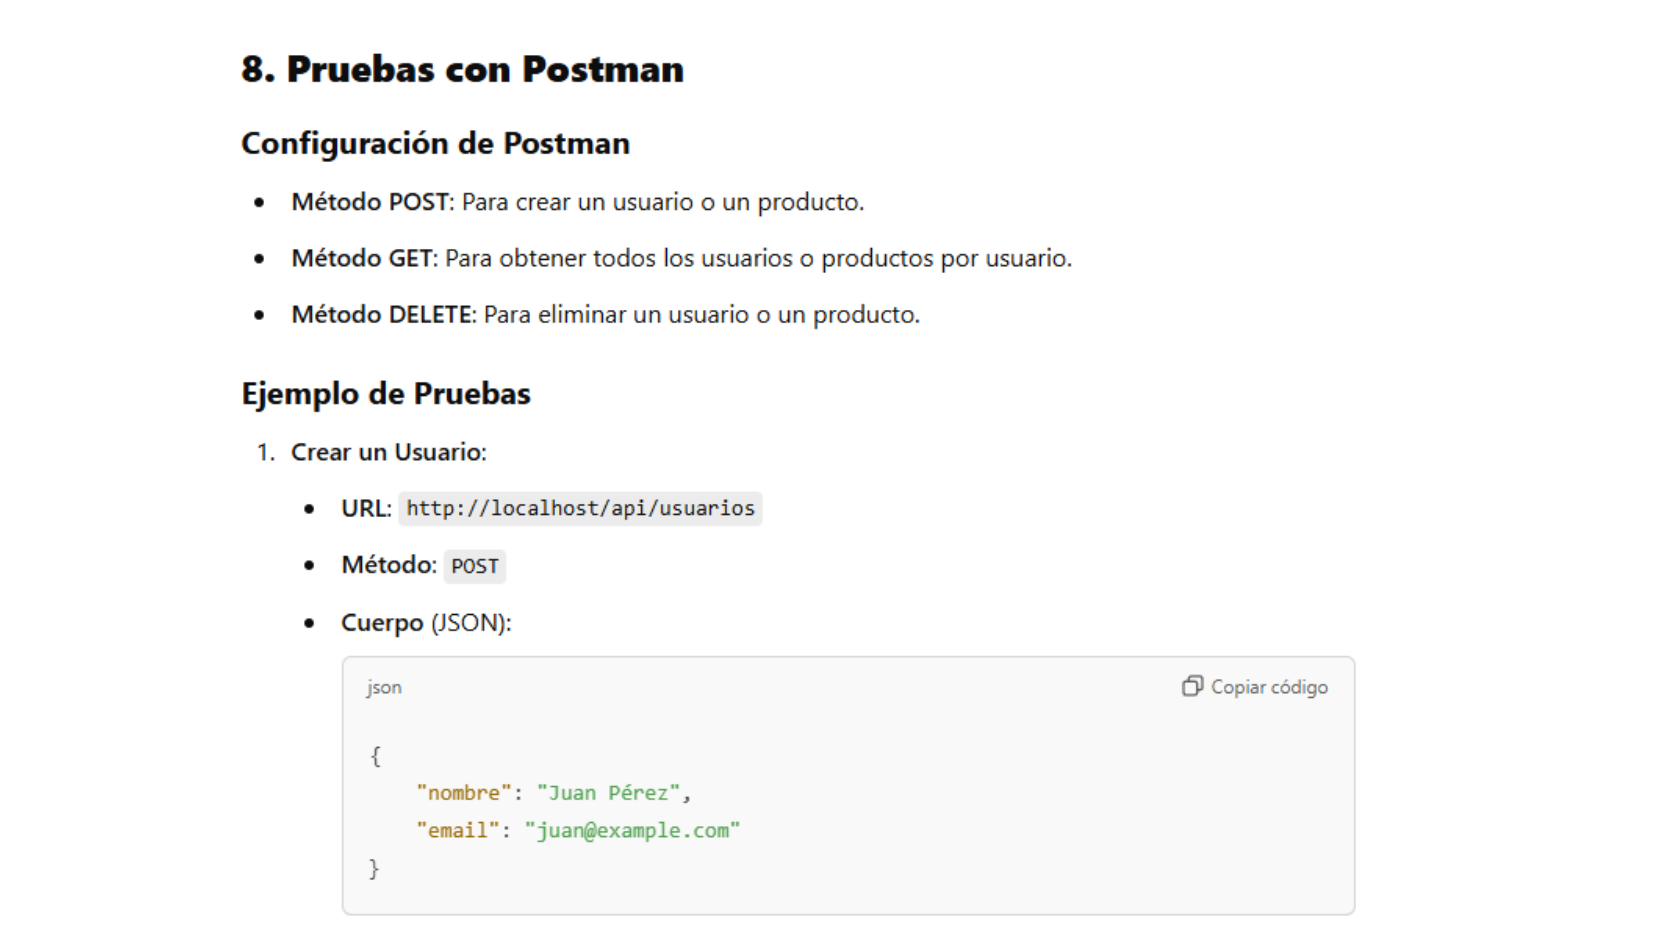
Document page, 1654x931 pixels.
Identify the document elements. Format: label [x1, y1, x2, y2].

picture [203, 29, 1467, 919]
